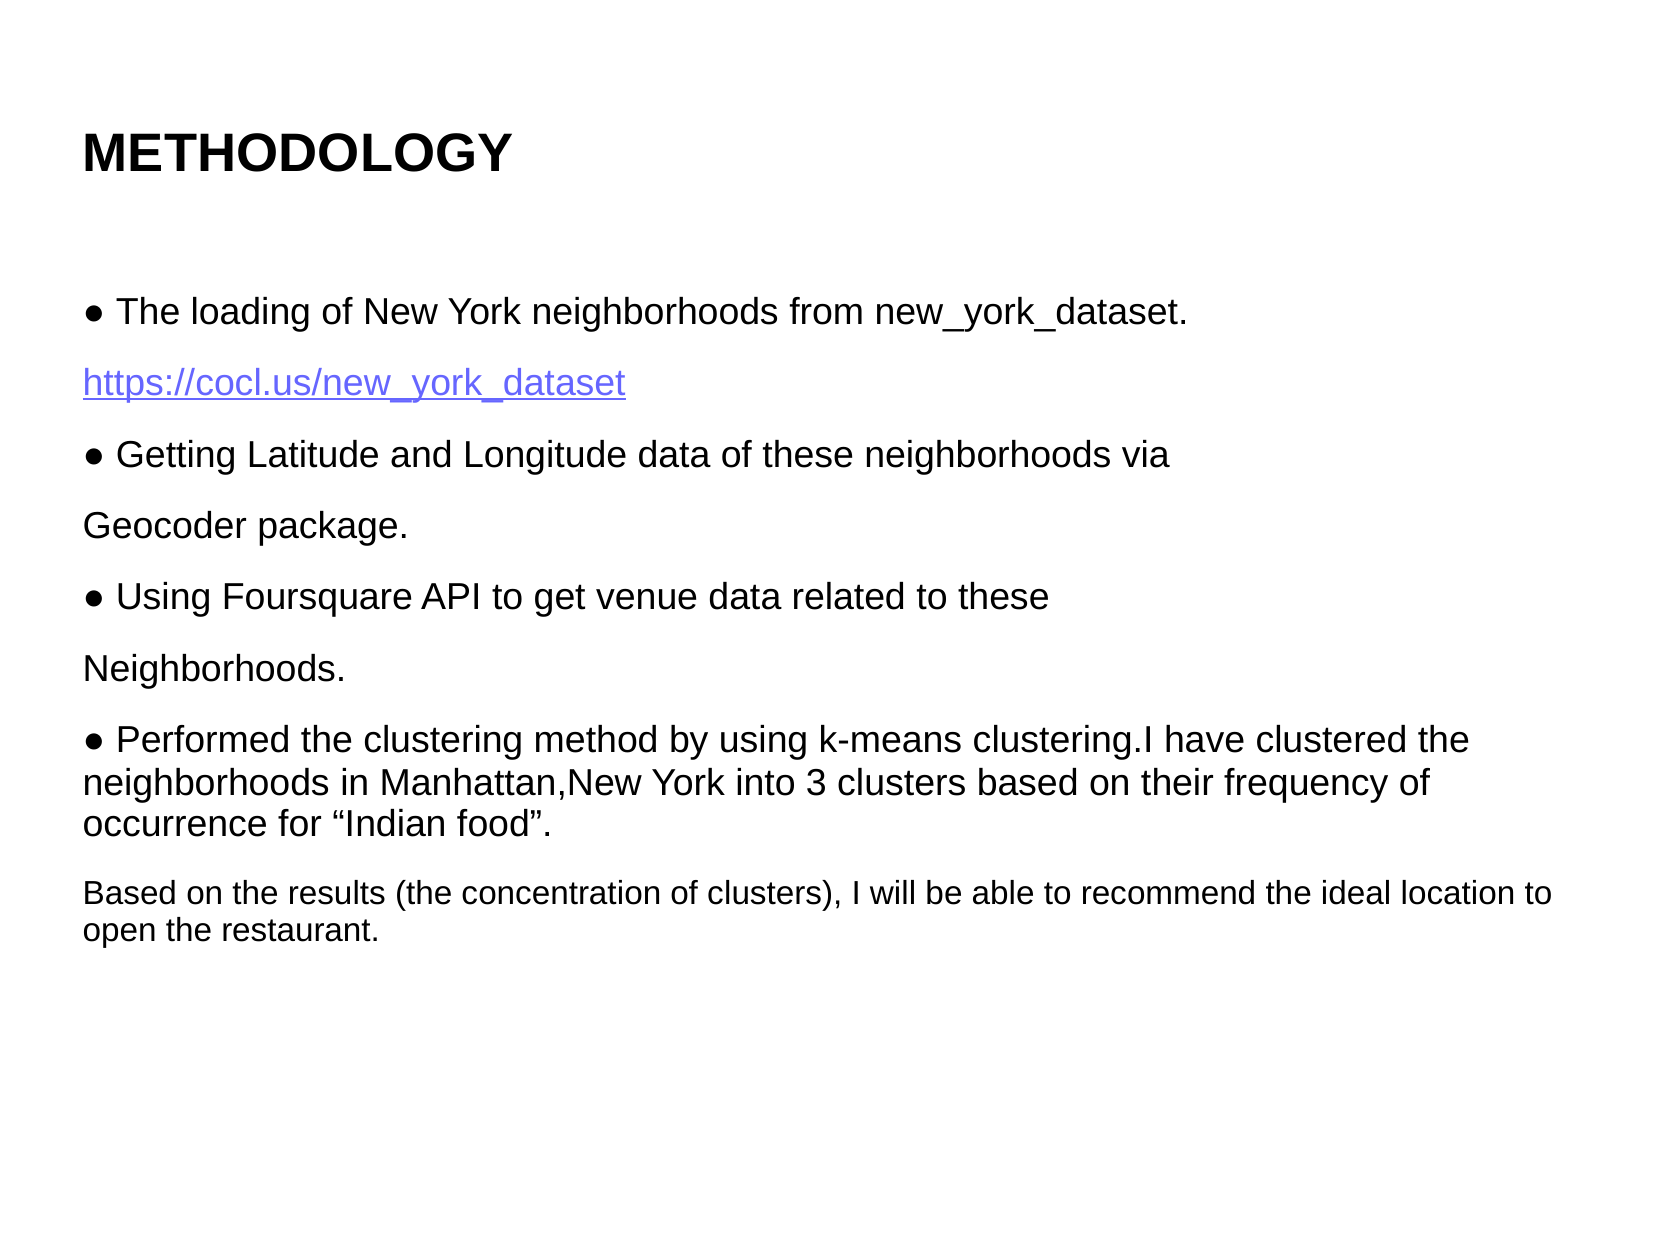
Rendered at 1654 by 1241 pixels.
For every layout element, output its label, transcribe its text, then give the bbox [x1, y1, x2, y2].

title METHODOLOGY [82, 49, 1571, 257]
list ● The loading of New York neighborhoods from new_york_dataset. https://cocl.us/new_york_dataset ● Getting Latitude and Longitude data of these neighborhoods via Geocoder package. ● Using Foursquare API to get venue data related to these Neighborhoods. ● Performed the clustering method by using k-means clustering.I have clustered the neighborhoods in Manhattan,New York into 3 clusters based on their frequency of occurrence for “Indian food”. Based on the results (the concentration of clusters), I will be able to recommend the ideal location to open the restaurant. [82, 290, 1571, 1109]
